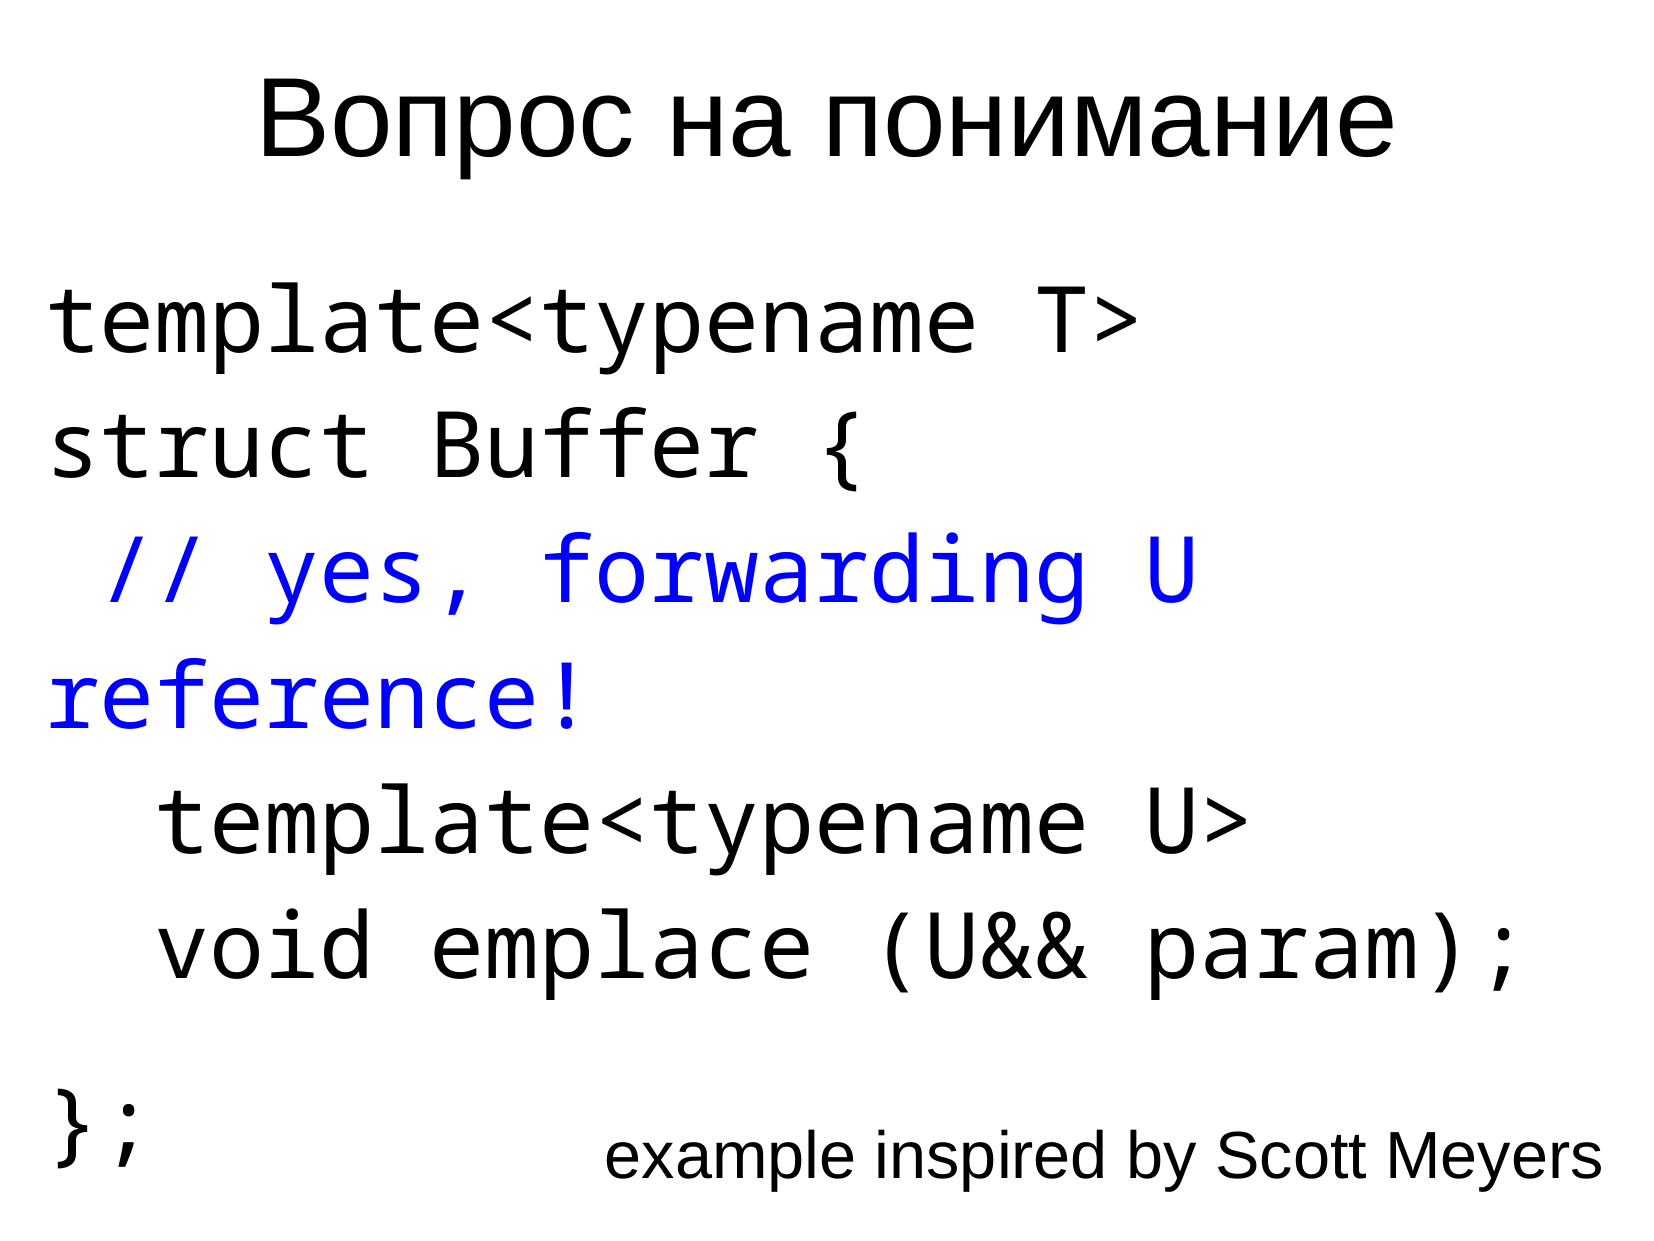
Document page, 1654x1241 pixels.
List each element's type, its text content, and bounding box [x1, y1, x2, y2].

title Вопрос на понимание [82, 13, 1571, 222]
list template<typename T> struct Buffer { // yes, forwarding U reference! template<typename U> void emplace (U&& param); }; [45, 255, 1583, 1186]
title example inspired by Scott Meyers [116, 1095, 1606, 1216]
